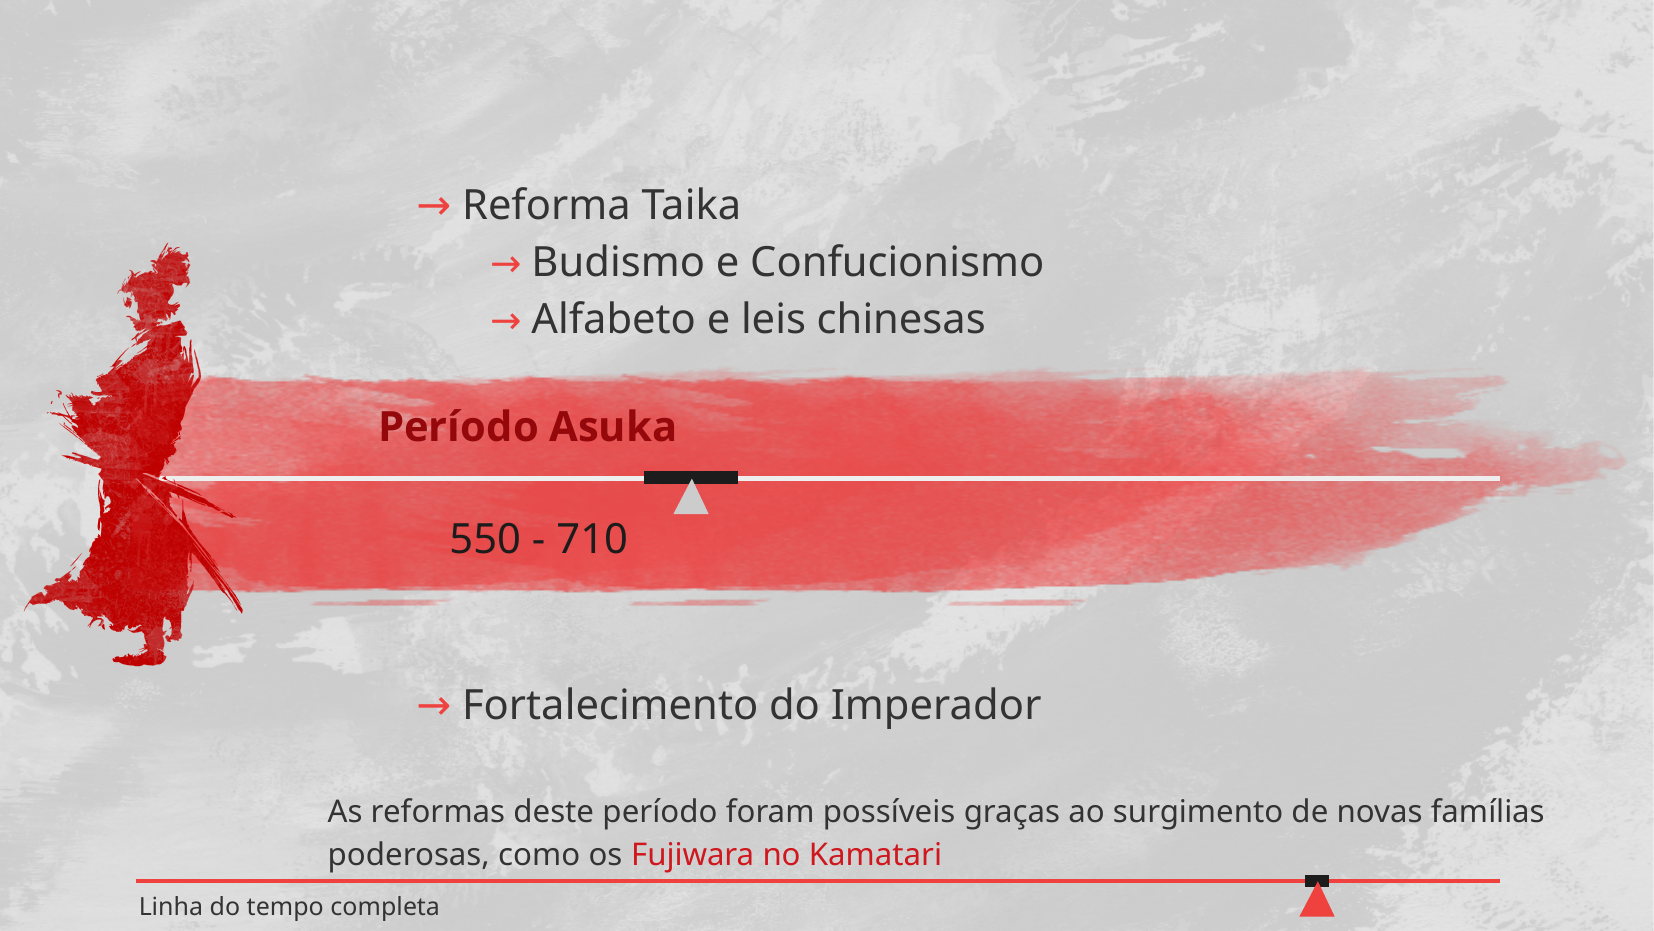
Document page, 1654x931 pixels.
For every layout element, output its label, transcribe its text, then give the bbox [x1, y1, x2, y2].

text_box As reformas deste período foram possíveis graças ao surgimento de novas famílias poderosas, como os Fujiwara no Kamatari [312, 782, 1565, 875]
text_box [673, 478, 709, 515]
text_box Período Asuka [363, 389, 721, 460]
text_box 550 - 710 [434, 500, 653, 571]
picture [0, 0, 1654, 931]
text_box → Fortalecimento do Imperador [401, 667, 1465, 760]
text_box [1299, 881, 1335, 917]
text_box Linha do tempo completa [124, 880, 532, 926]
text_box → Reforma Taika → Budismo e Confucionismo → Alfabeto e leis chinesas [401, 167, 1205, 260]
